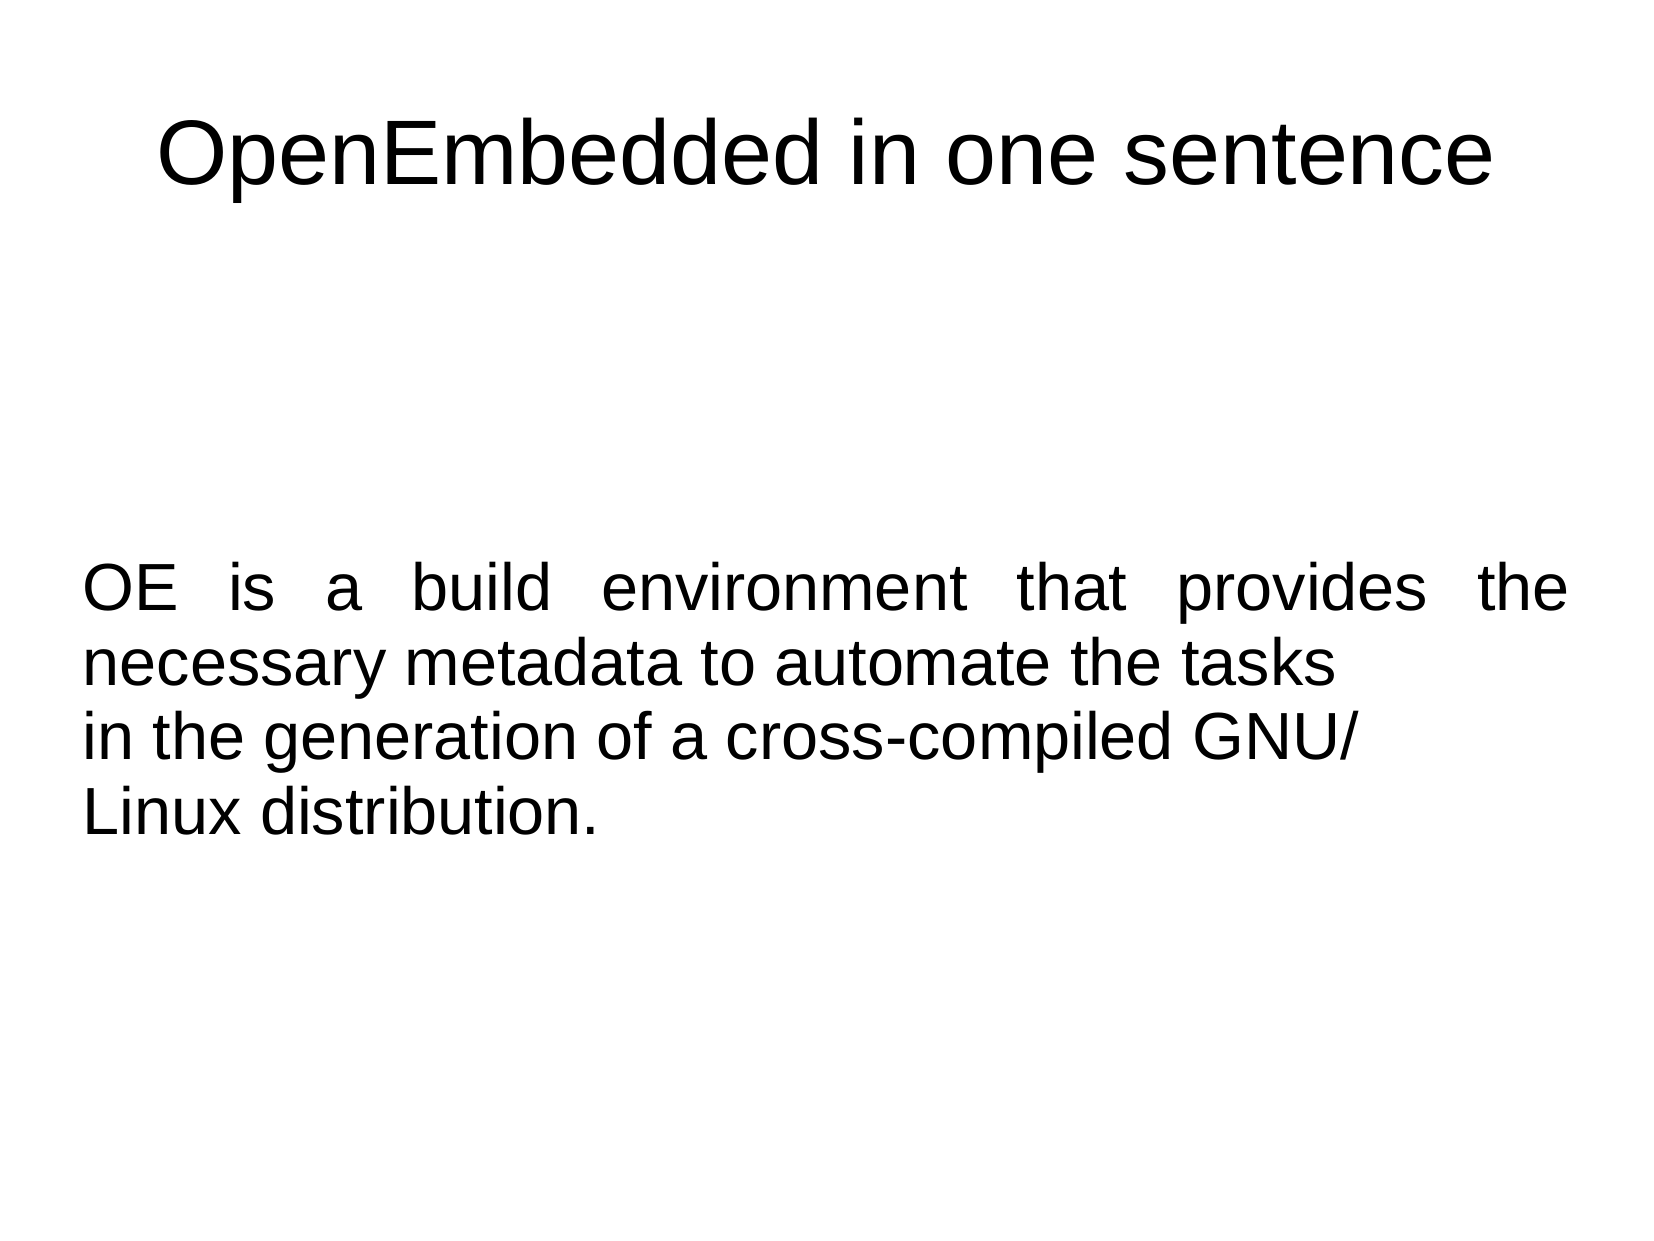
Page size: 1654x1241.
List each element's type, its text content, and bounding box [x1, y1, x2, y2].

subtitle OE is a build environment that provides the necessary metadata to automate the tasks in the generation of a cross-compiled GNU/ Linux distribution. [82, 290, 1571, 1109]
title OpenEmbedded in one sentence [82, 49, 1571, 257]
